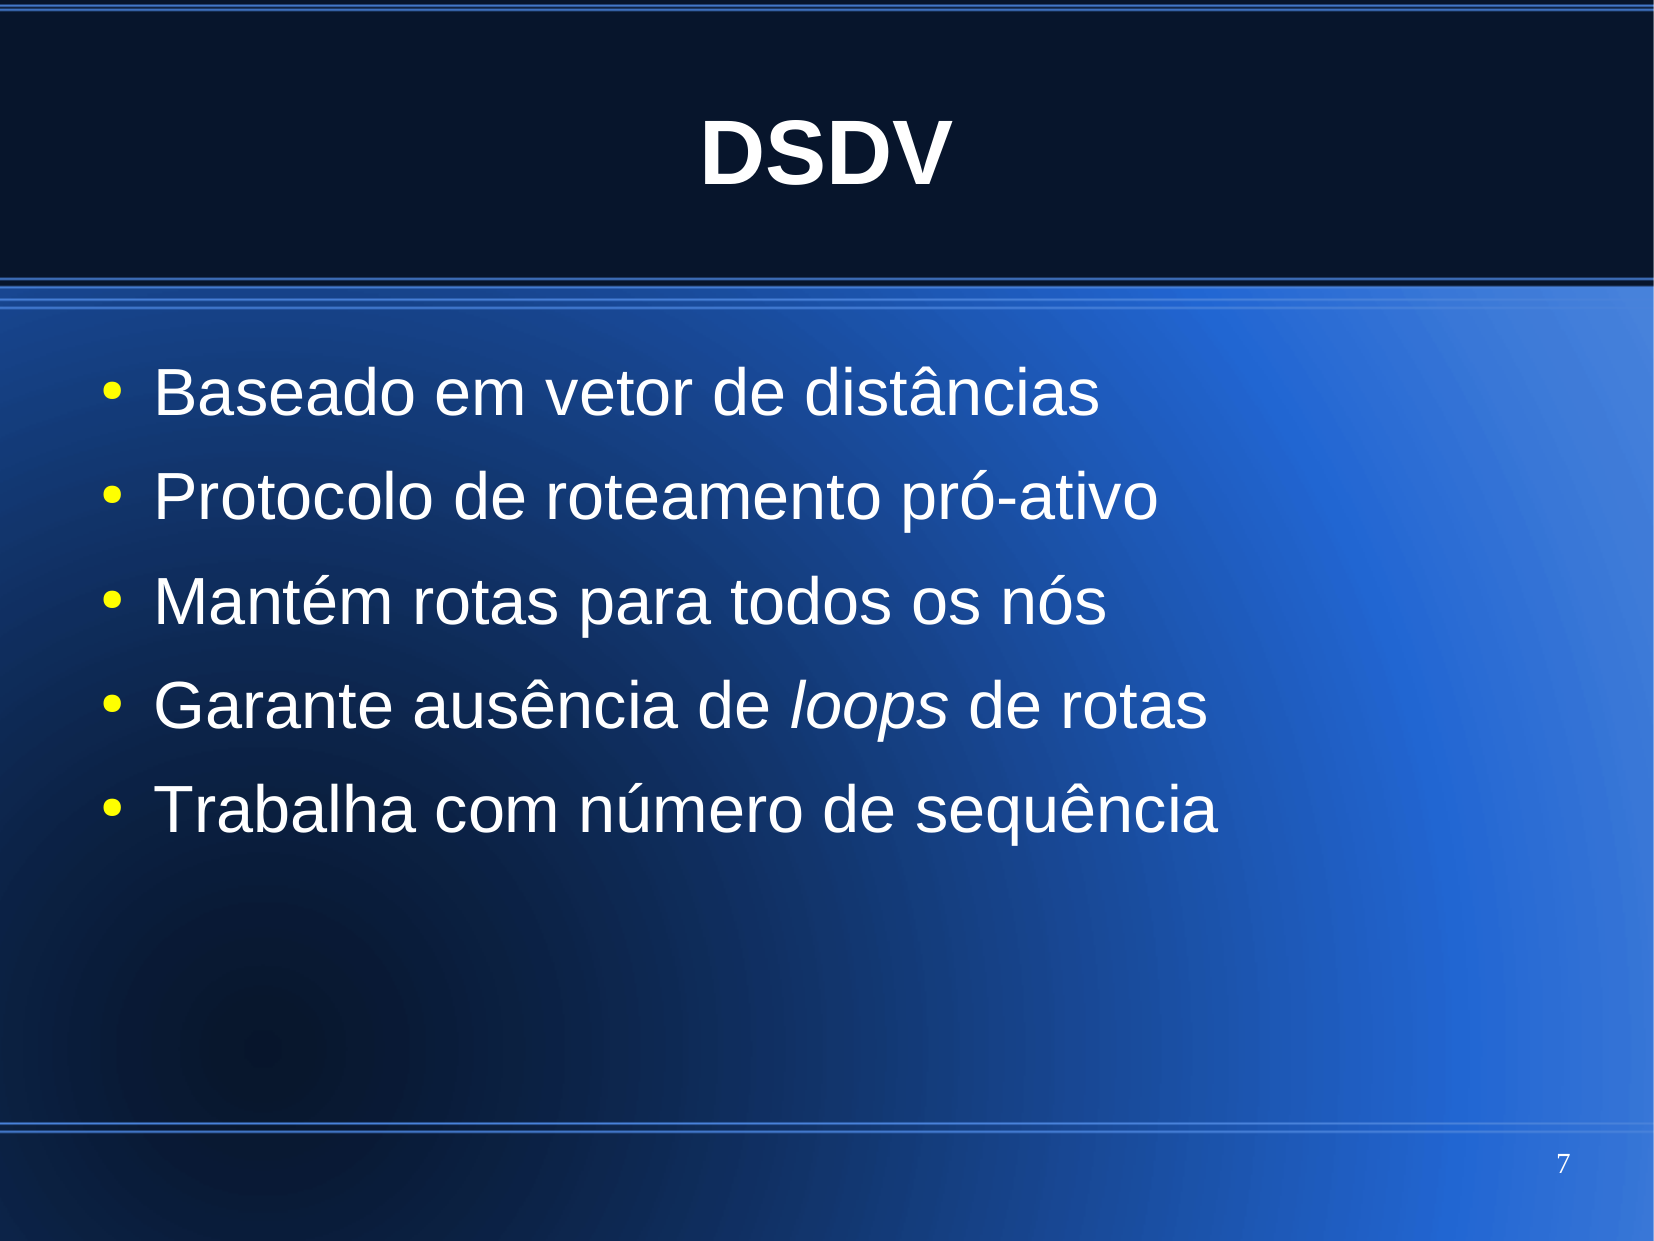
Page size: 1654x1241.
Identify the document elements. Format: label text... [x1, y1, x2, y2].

list Baseado em vetor de distâncias Protocolo de roteamento pró-ativo Mantém rotas para todos os nós Garante ausência de loops de rotas Trabalha com número de sequência [82, 355, 1571, 1075]
title DSDV [82, 49, 1571, 257]
picture [0, 0, 1654, 1241]
